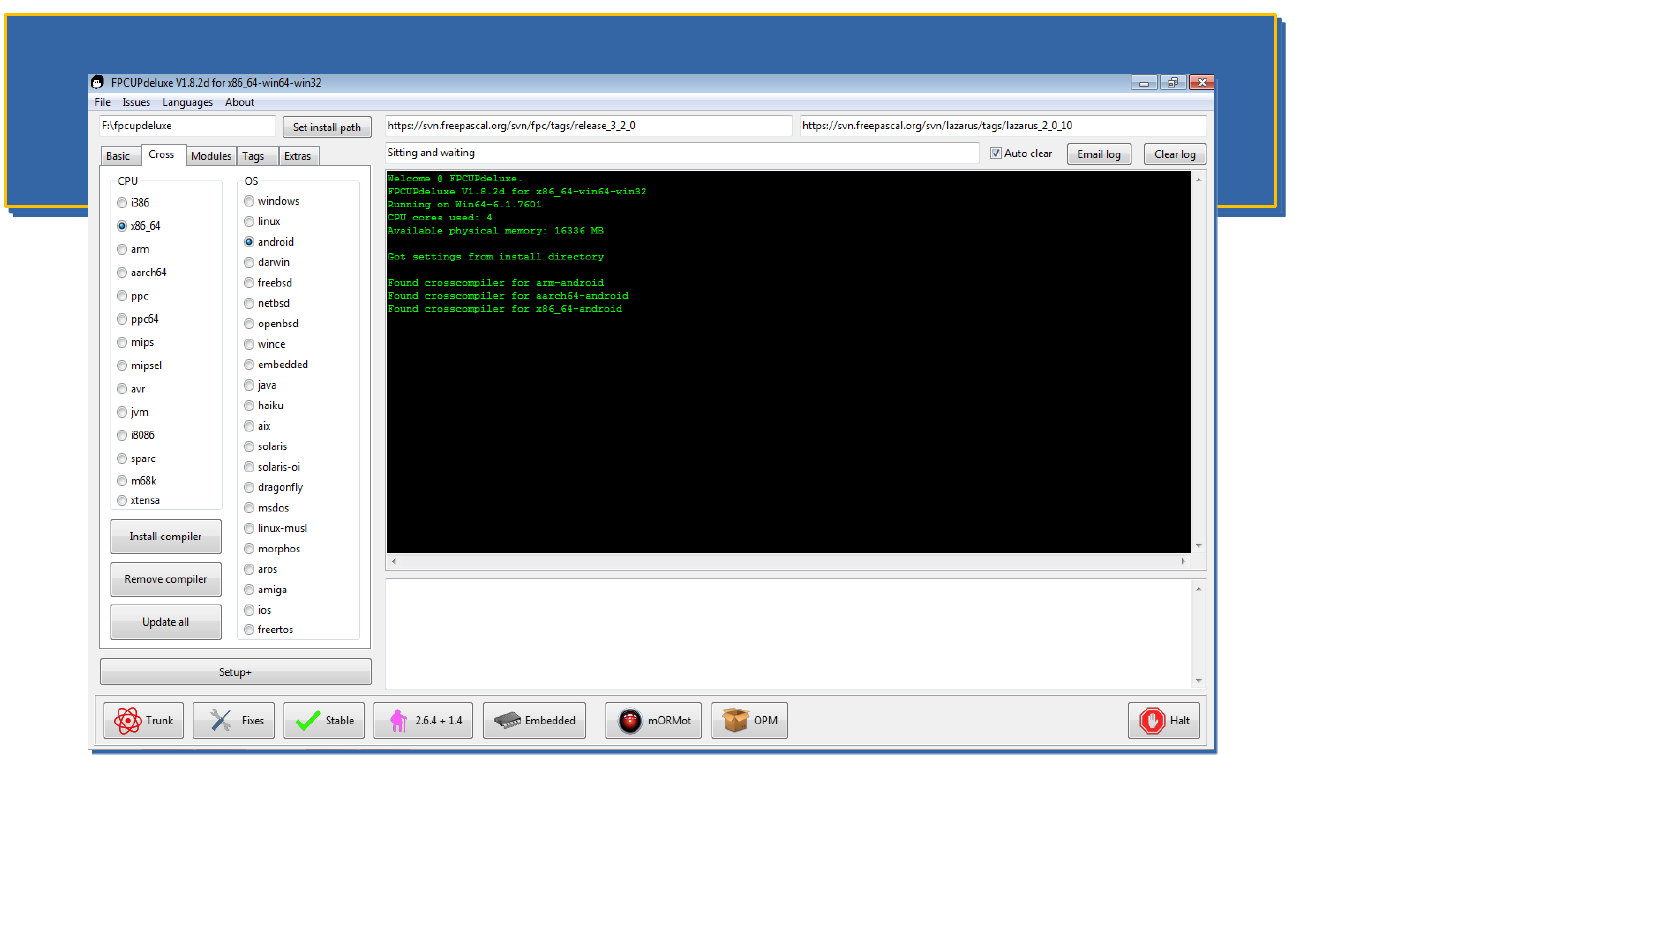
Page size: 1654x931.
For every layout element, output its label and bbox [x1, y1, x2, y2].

picture [88, 74, 1214, 751]
